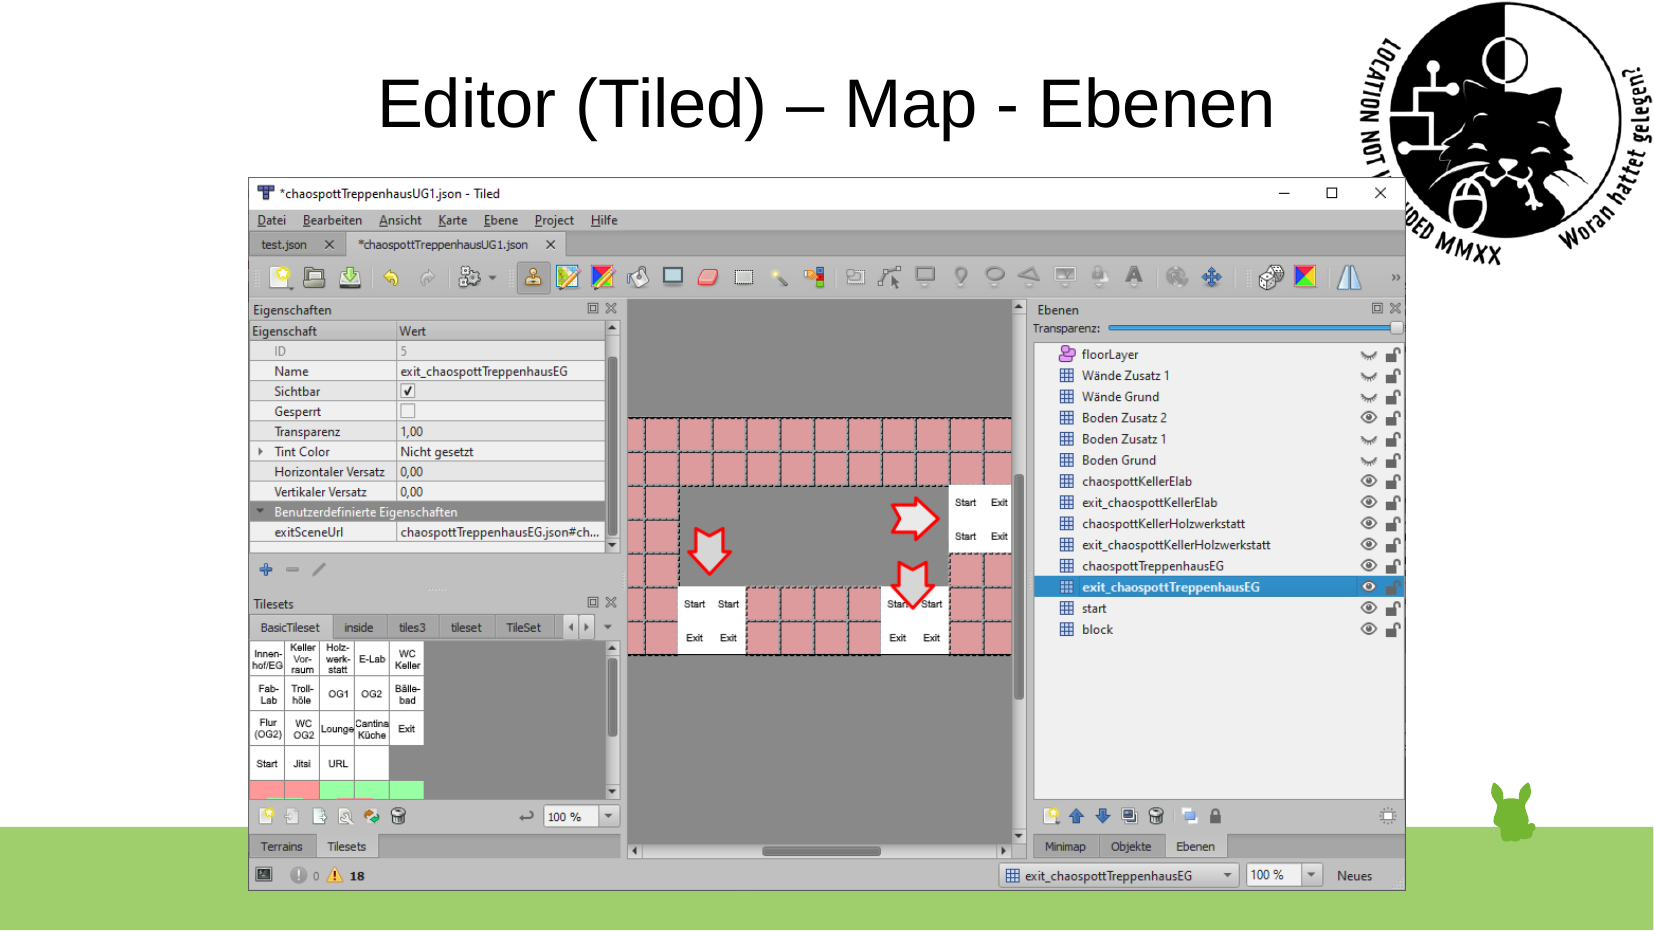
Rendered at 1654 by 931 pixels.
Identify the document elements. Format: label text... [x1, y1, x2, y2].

title Editor (Tiled) – Map - Ebenen [88, 29, 1565, 178]
picture [248, 0, 1654, 891]
